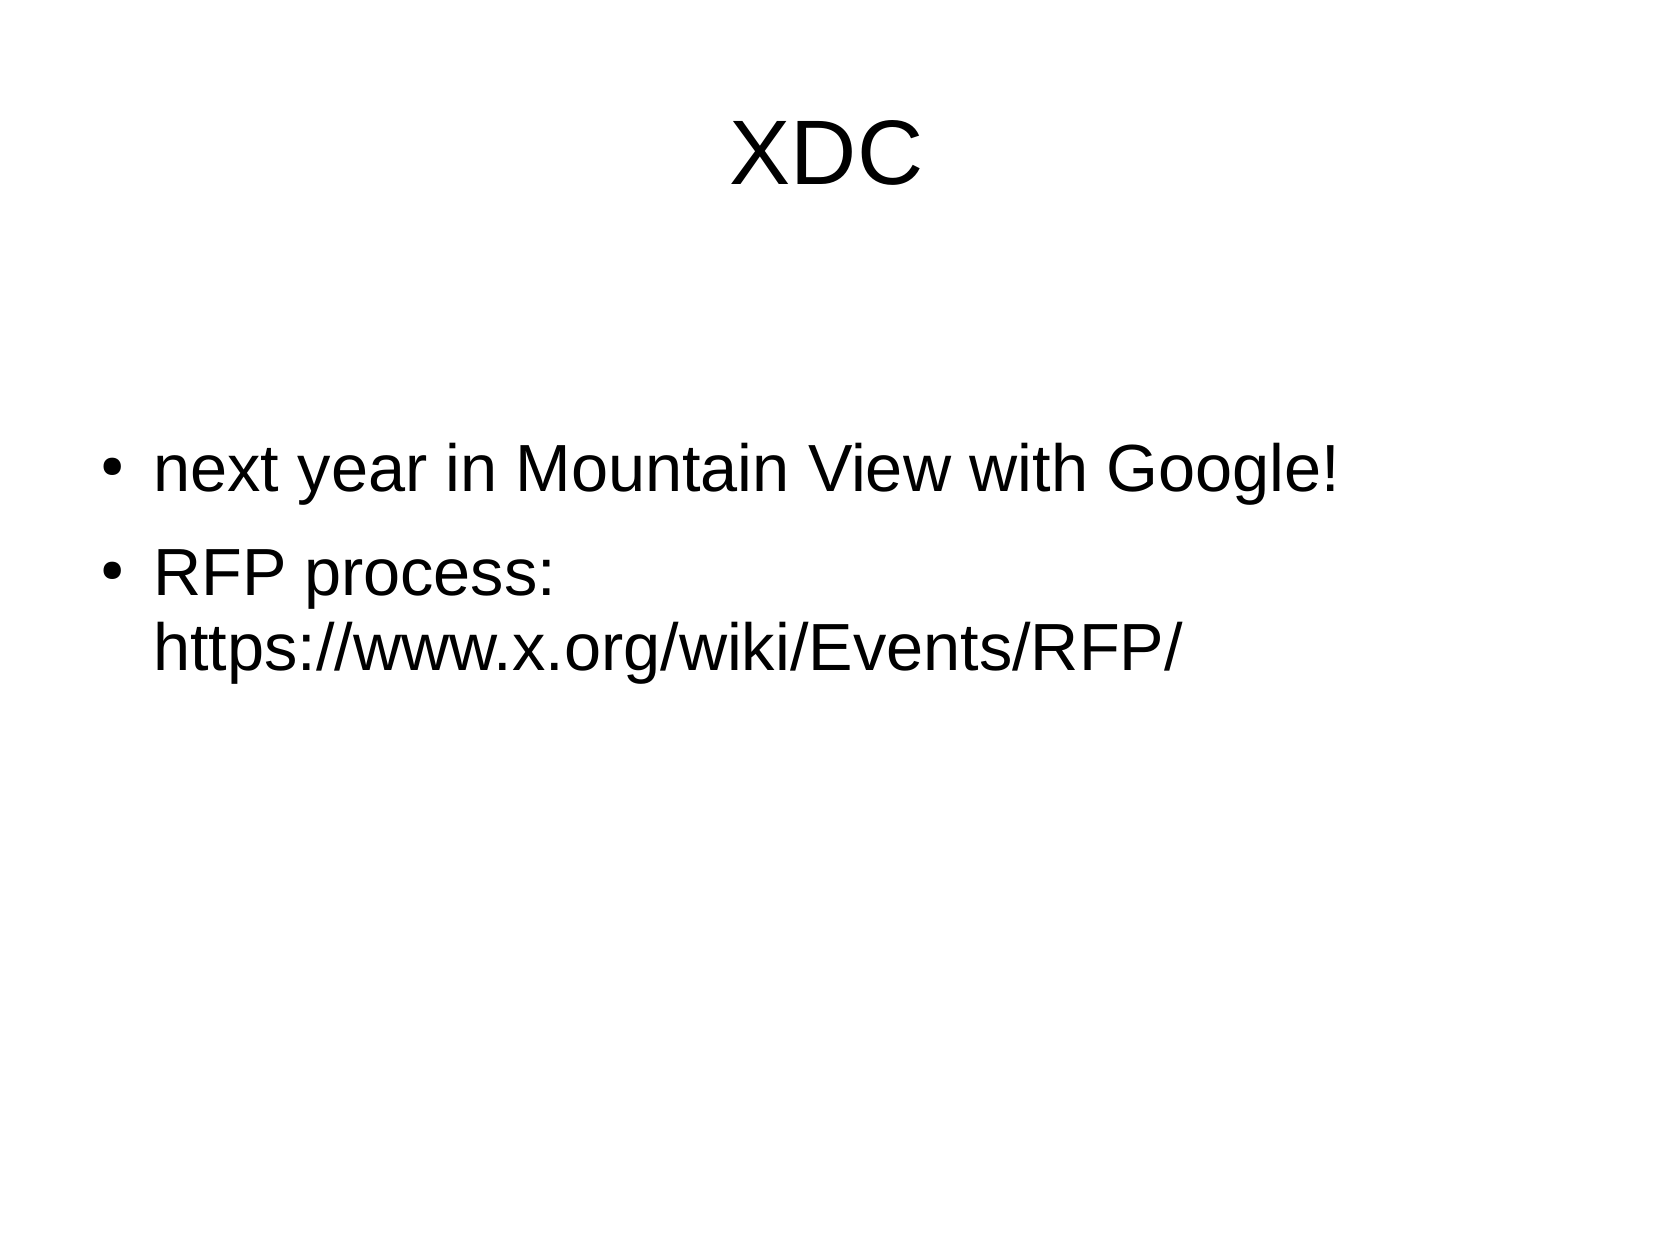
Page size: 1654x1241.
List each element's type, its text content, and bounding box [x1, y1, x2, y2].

list next year in Mountain View with Google! RFP process: https://www.x.org/wiki/Events/RFP/ [82, 431, 1571, 1021]
title XDC [82, 49, 1571, 257]
